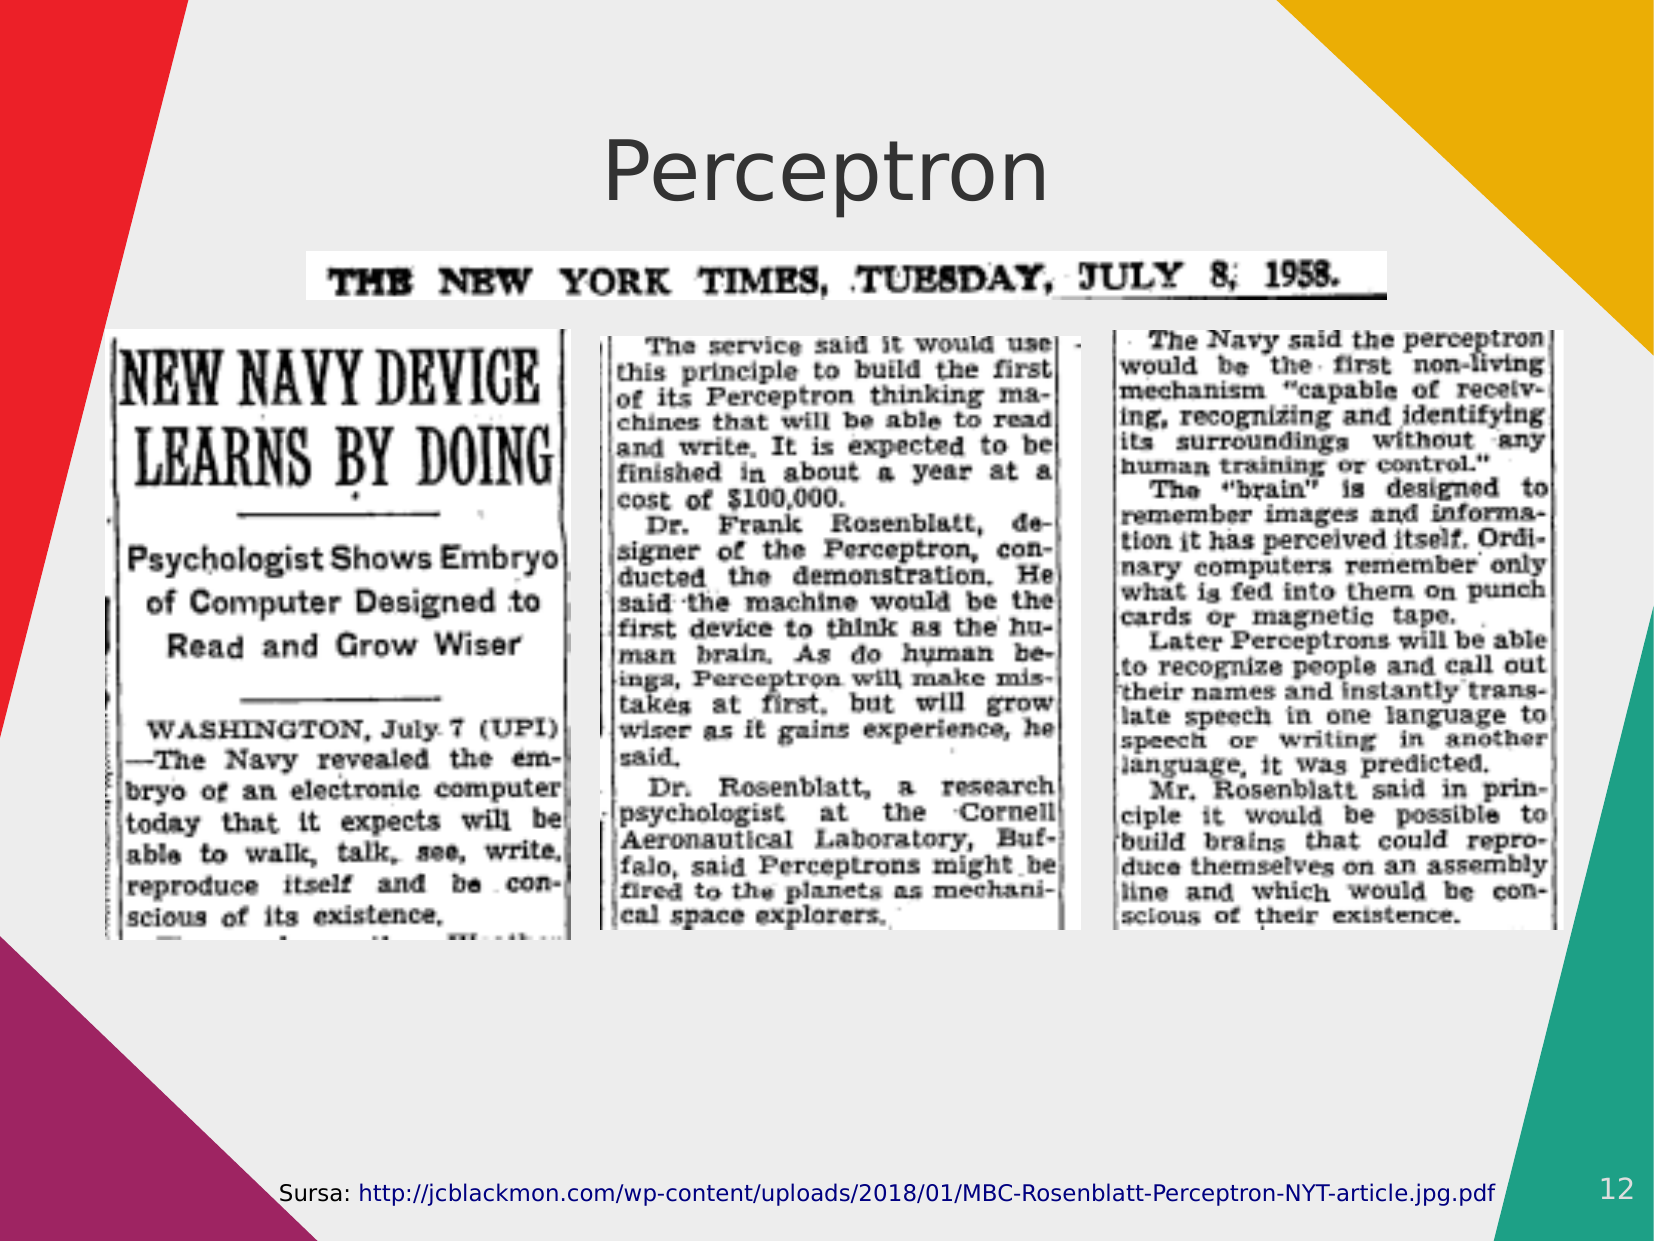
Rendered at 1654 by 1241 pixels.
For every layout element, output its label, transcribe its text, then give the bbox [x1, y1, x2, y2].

picture [105, 329, 571, 940]
picture [600, 336, 1081, 931]
title Perceptron [114, 73, 1539, 271]
picture [306, 251, 1387, 301]
picture [1111, 330, 1564, 931]
text_box Sursa: http://jcblackmon.com/wp-content/uploads/2018/01/MBC-Rosenblatt-Perceptron-NYT-article.jpg.pdf [264, 1173, 1654, 1241]
